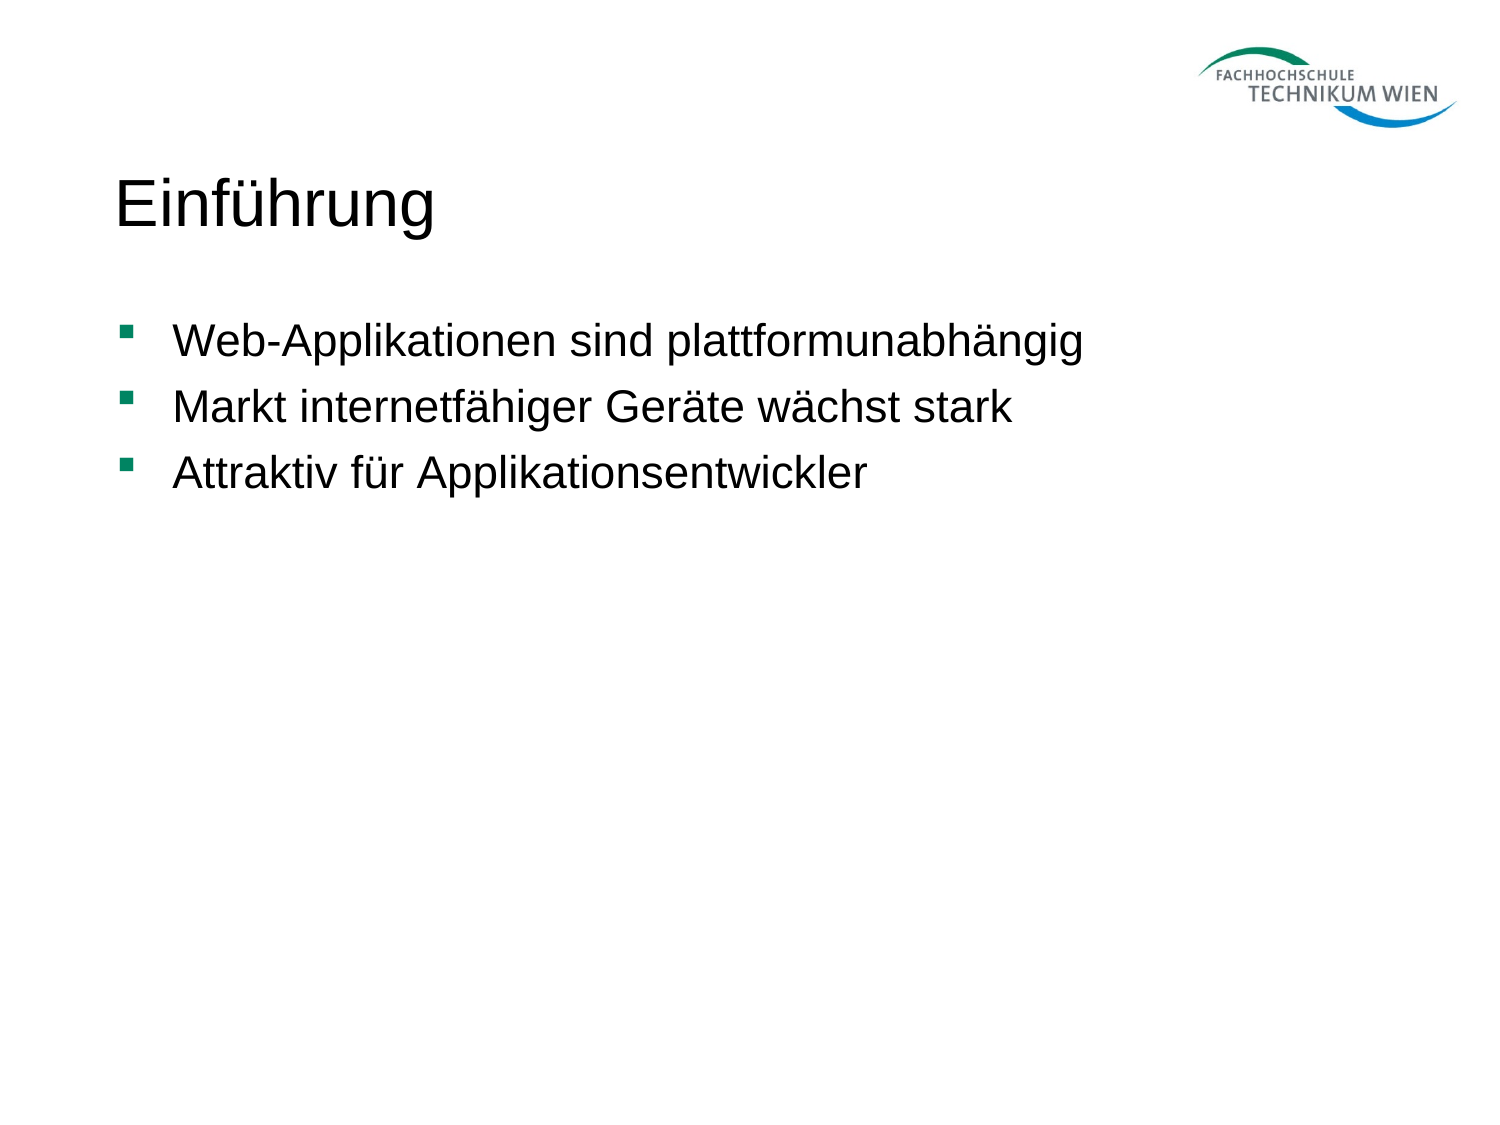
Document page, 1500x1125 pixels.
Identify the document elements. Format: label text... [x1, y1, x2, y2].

picture [8, 0, 1500, 177]
list Web-Applikationen sind plattformunabhängig Markt internetfähiger Geräte wächst stark Attraktiv für Applikationsentwickler [101, 302, 1389, 956]
title Einführung [100, 148, 1388, 252]
